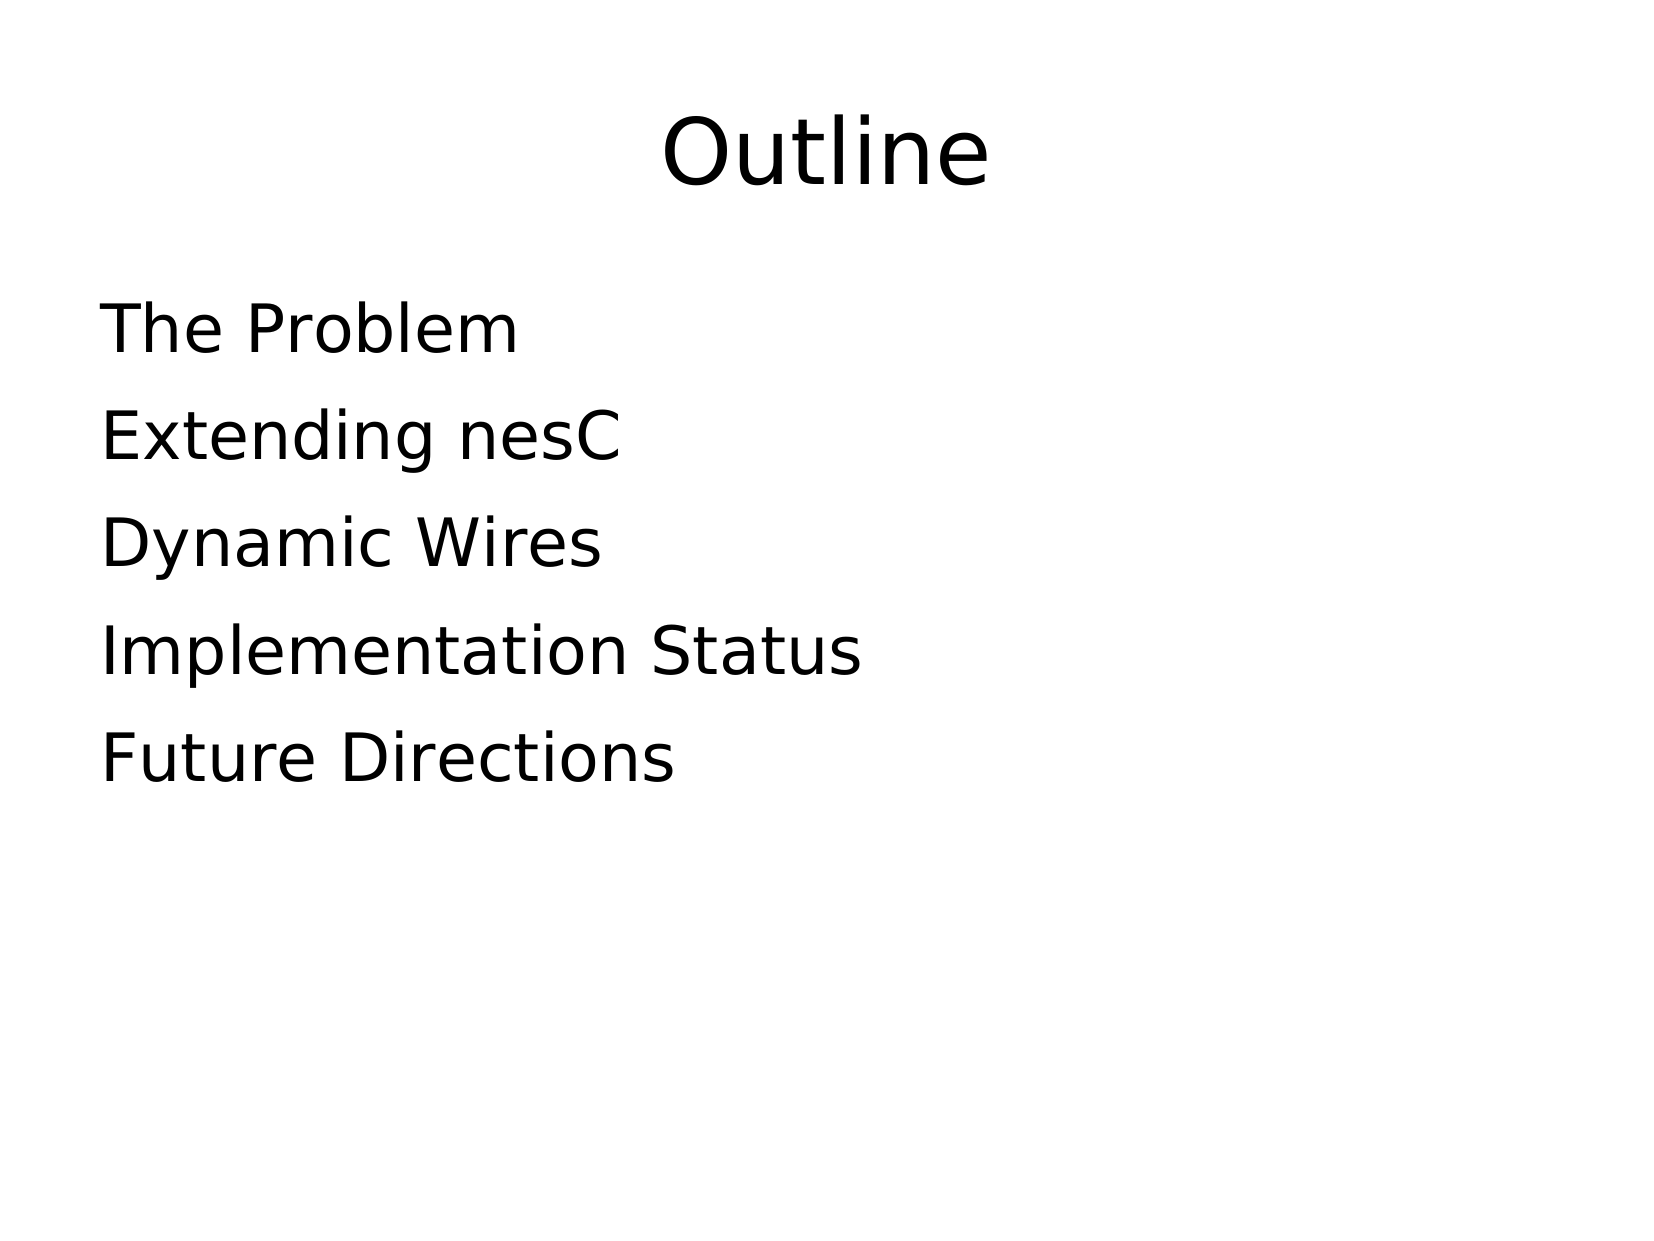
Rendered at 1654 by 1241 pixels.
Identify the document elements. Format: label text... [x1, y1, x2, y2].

list The Problem Extending nesC Dynamic Wires Implementation Status Future Directions [82, 290, 1571, 1094]
title Outline [82, 49, 1571, 257]
